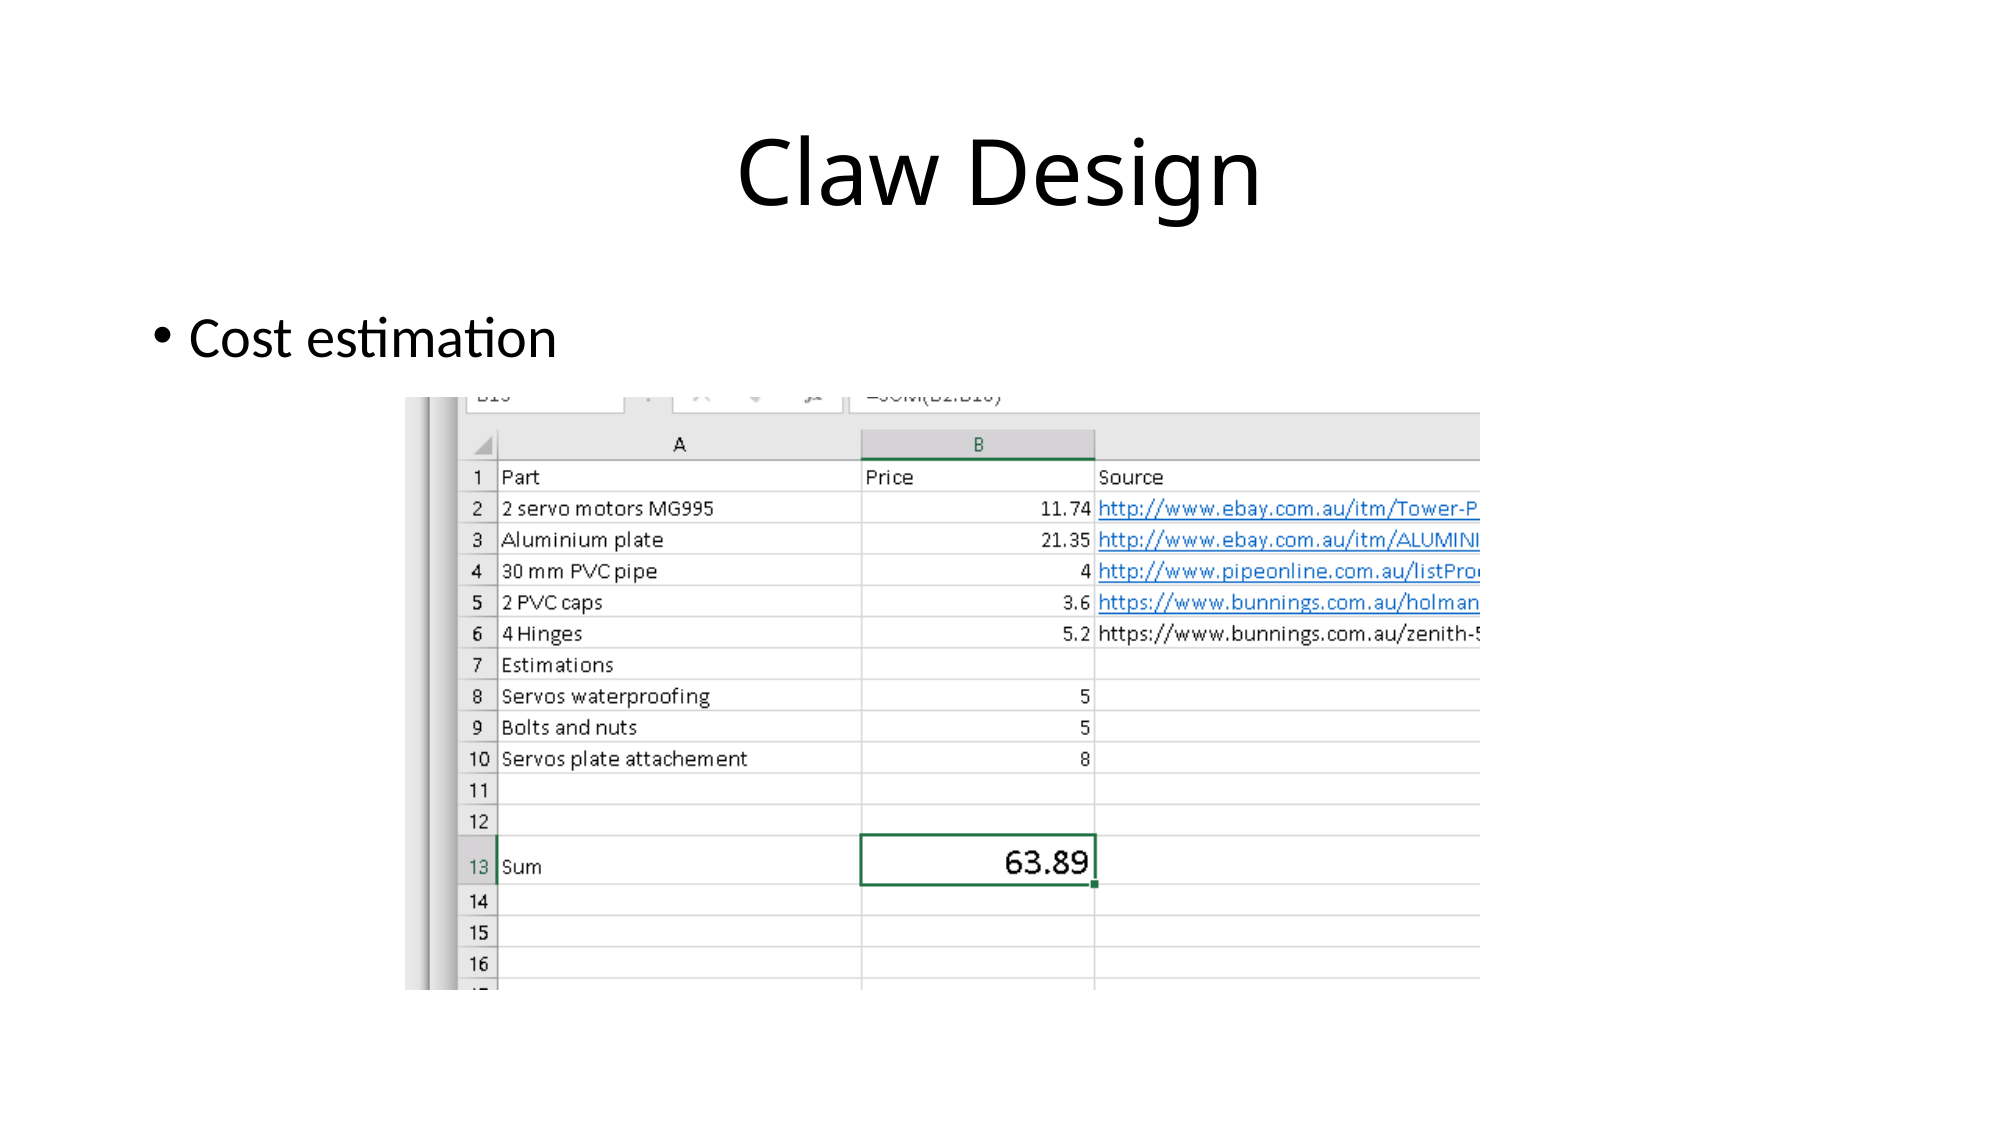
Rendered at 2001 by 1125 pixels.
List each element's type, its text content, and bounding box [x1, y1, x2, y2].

picture [405, 397, 1480, 991]
list Cost estimation [137, 299, 1863, 1014]
title Claw Design [137, 59, 1863, 278]
